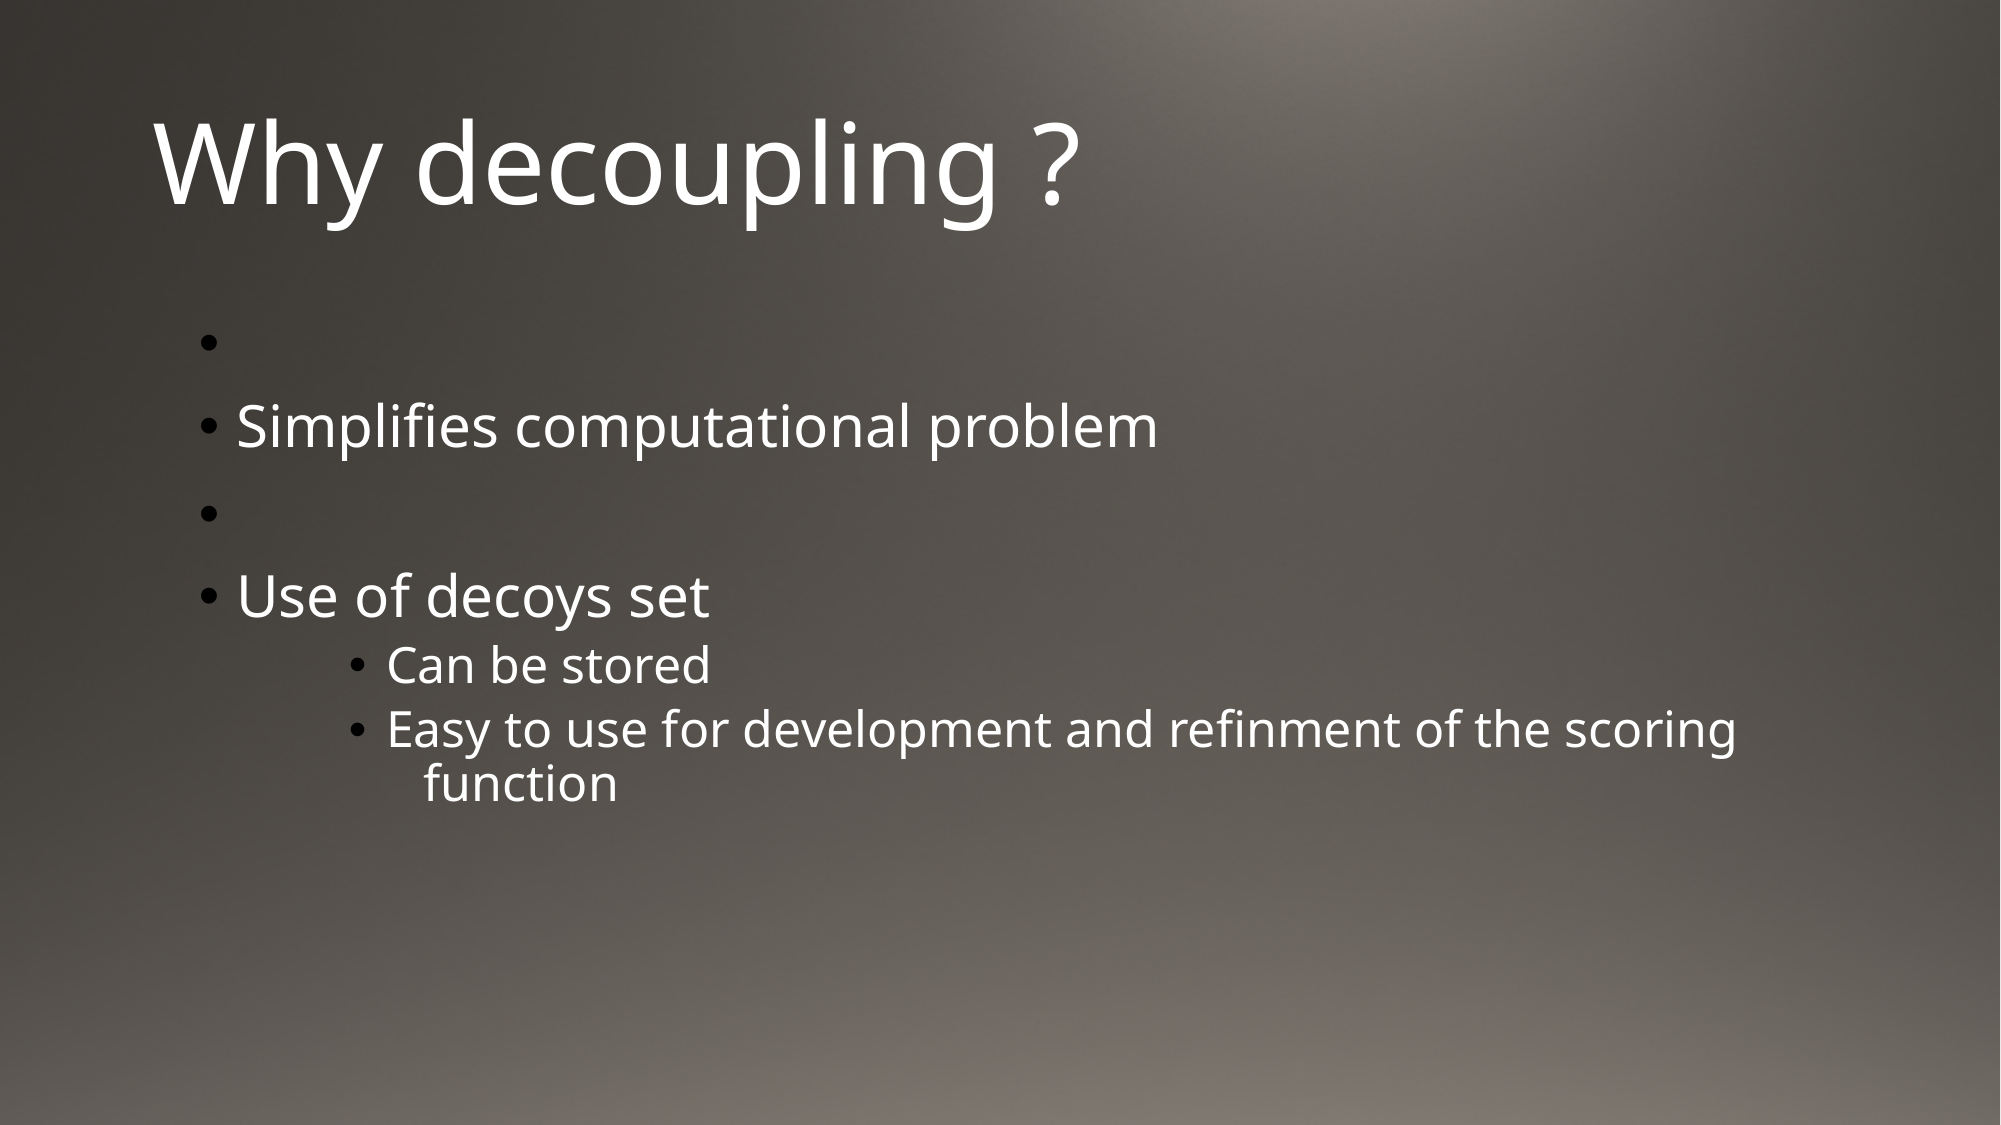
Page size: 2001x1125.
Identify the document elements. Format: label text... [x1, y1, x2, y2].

list Simplifies computational problem Use of decoys set Can be stored Easy to use for development and refinment of the scoring function [183, 299, 1863, 1014]
title Why decoupling ? [137, 59, 1863, 278]
